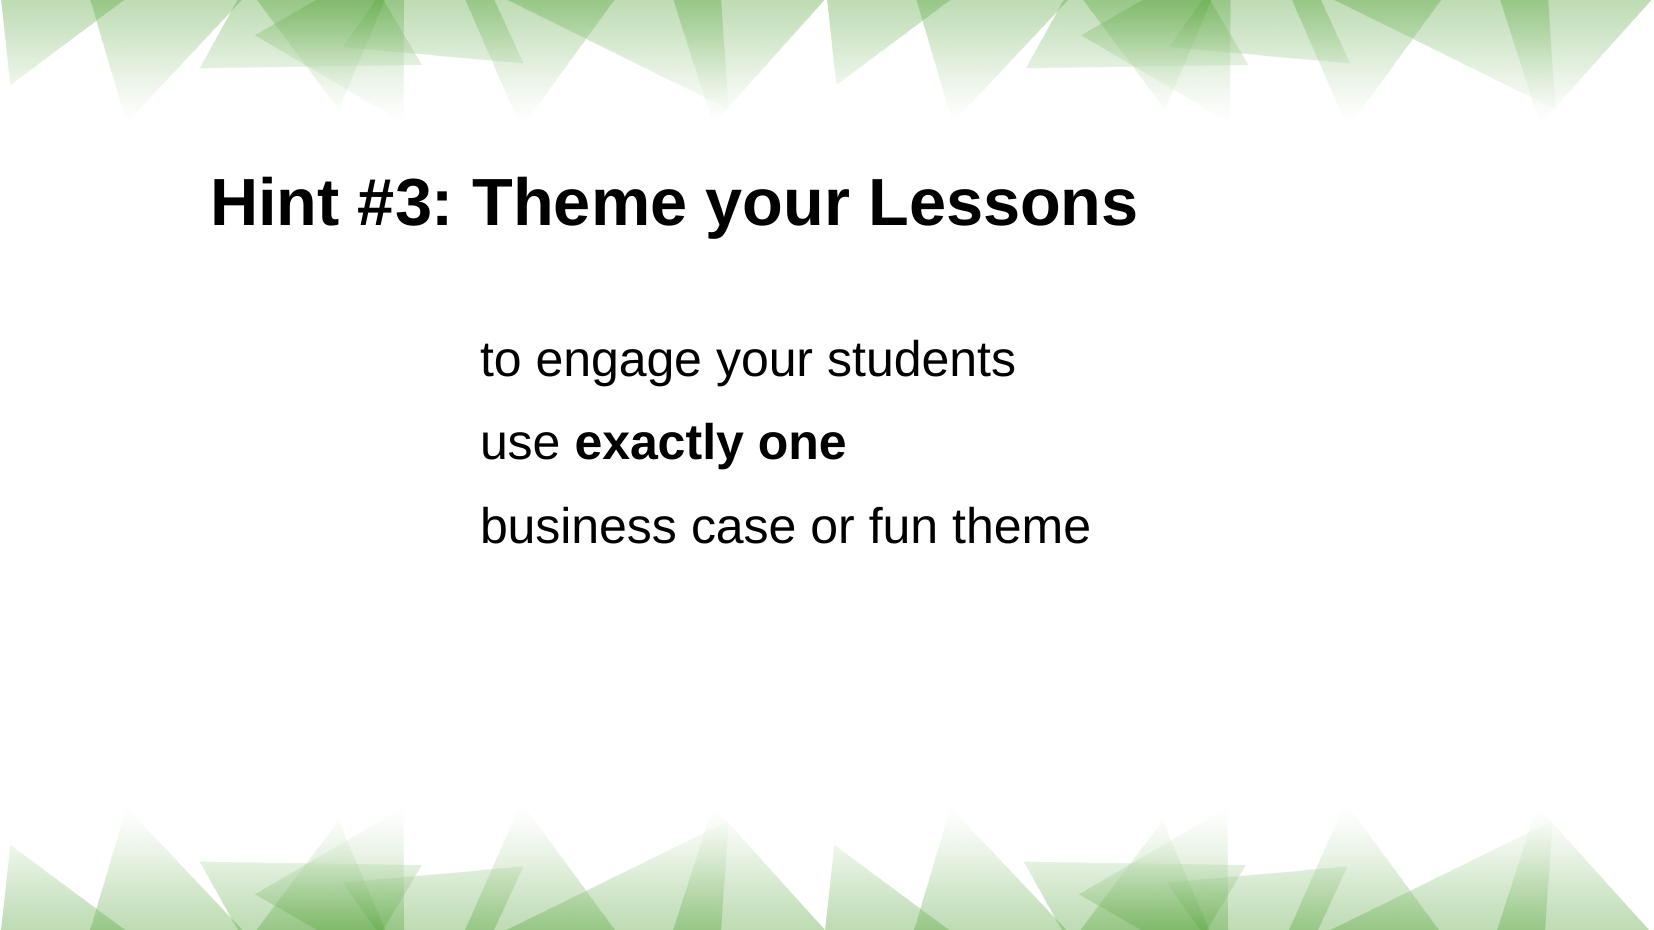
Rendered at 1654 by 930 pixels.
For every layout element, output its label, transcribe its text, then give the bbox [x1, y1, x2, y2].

title to engage your students use exactly one business case or fun theme [480, 303, 1653, 555]
picture [0, 0, 1653, 128]
title Hint #3: Theme your Lessons [210, 150, 1576, 256]
picture [0, 802, 1651, 930]
